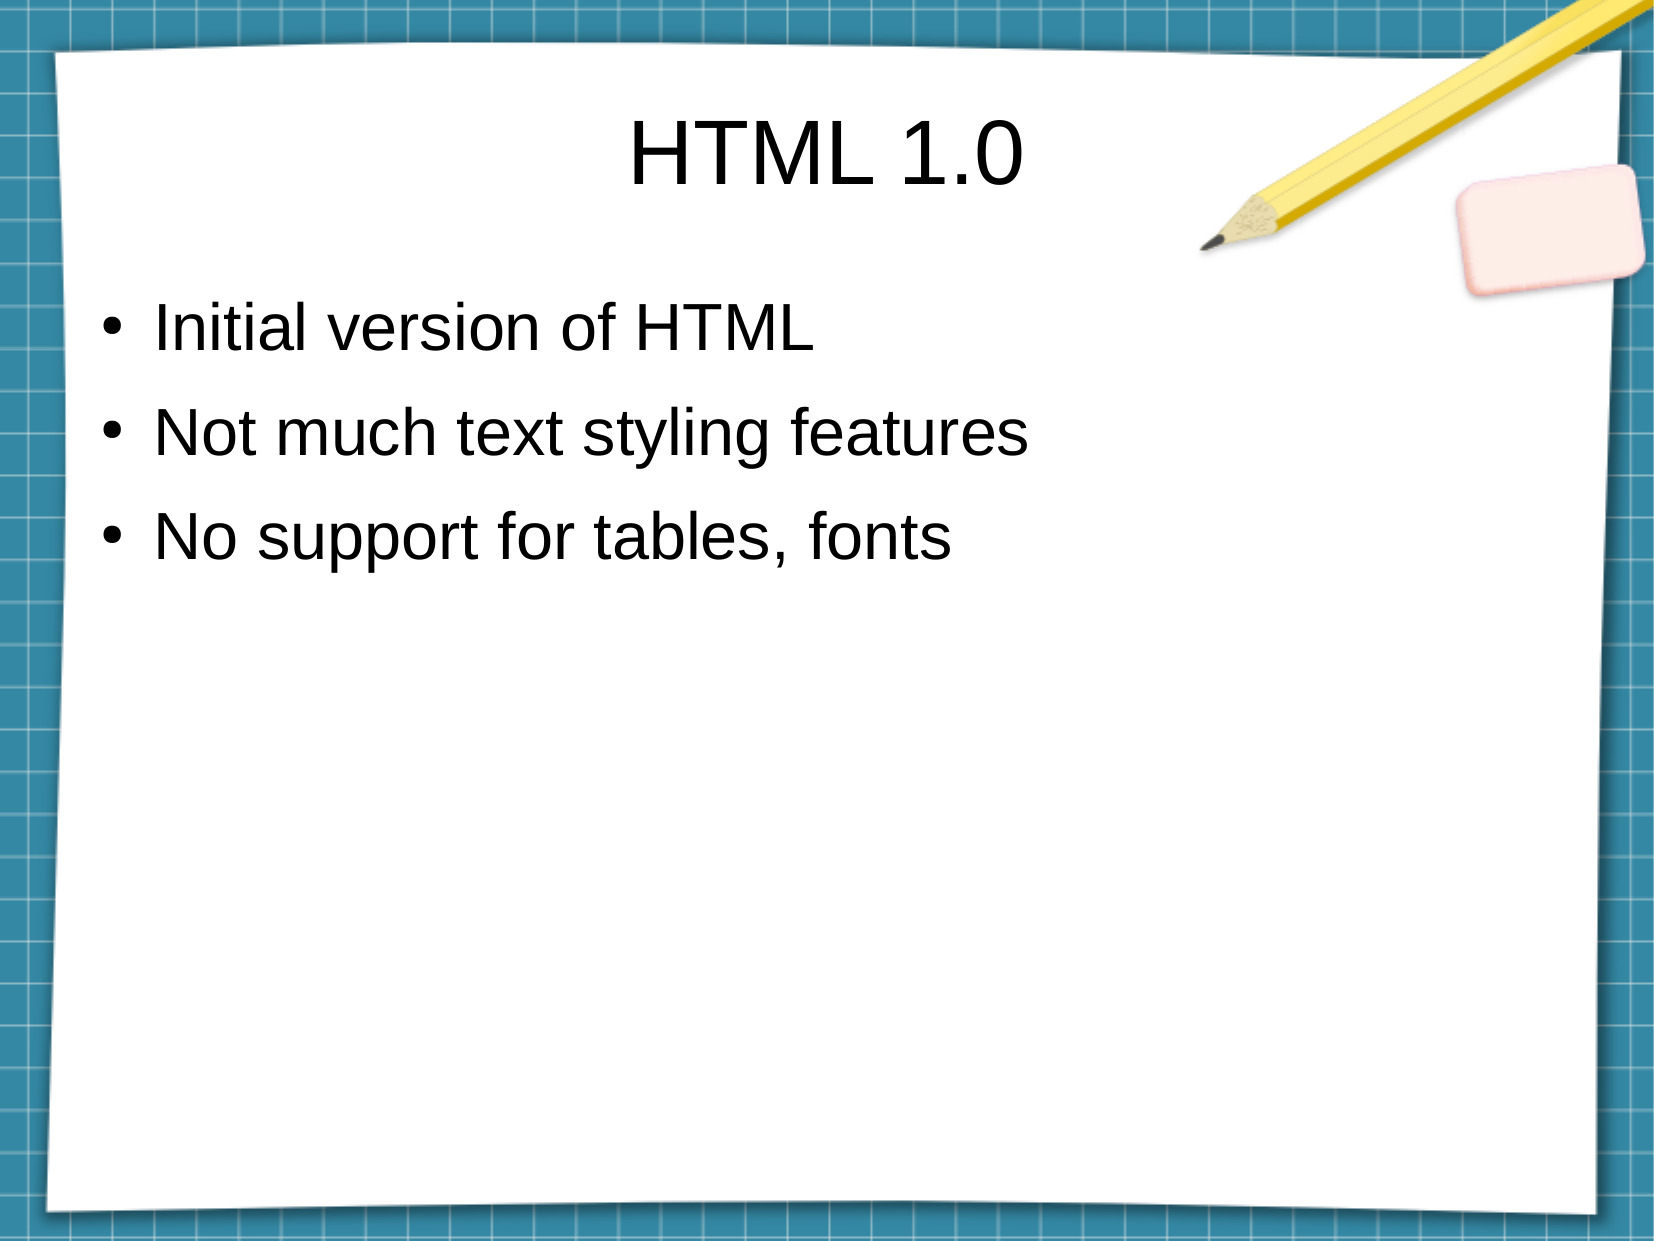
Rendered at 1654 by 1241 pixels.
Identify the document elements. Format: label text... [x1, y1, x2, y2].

picture [0, 0, 1654, 1241]
list Initial version of HTML Not much text styling features No support for tables, fonts [82, 290, 1571, 1010]
title HTML 1.0 [82, 49, 1571, 257]
